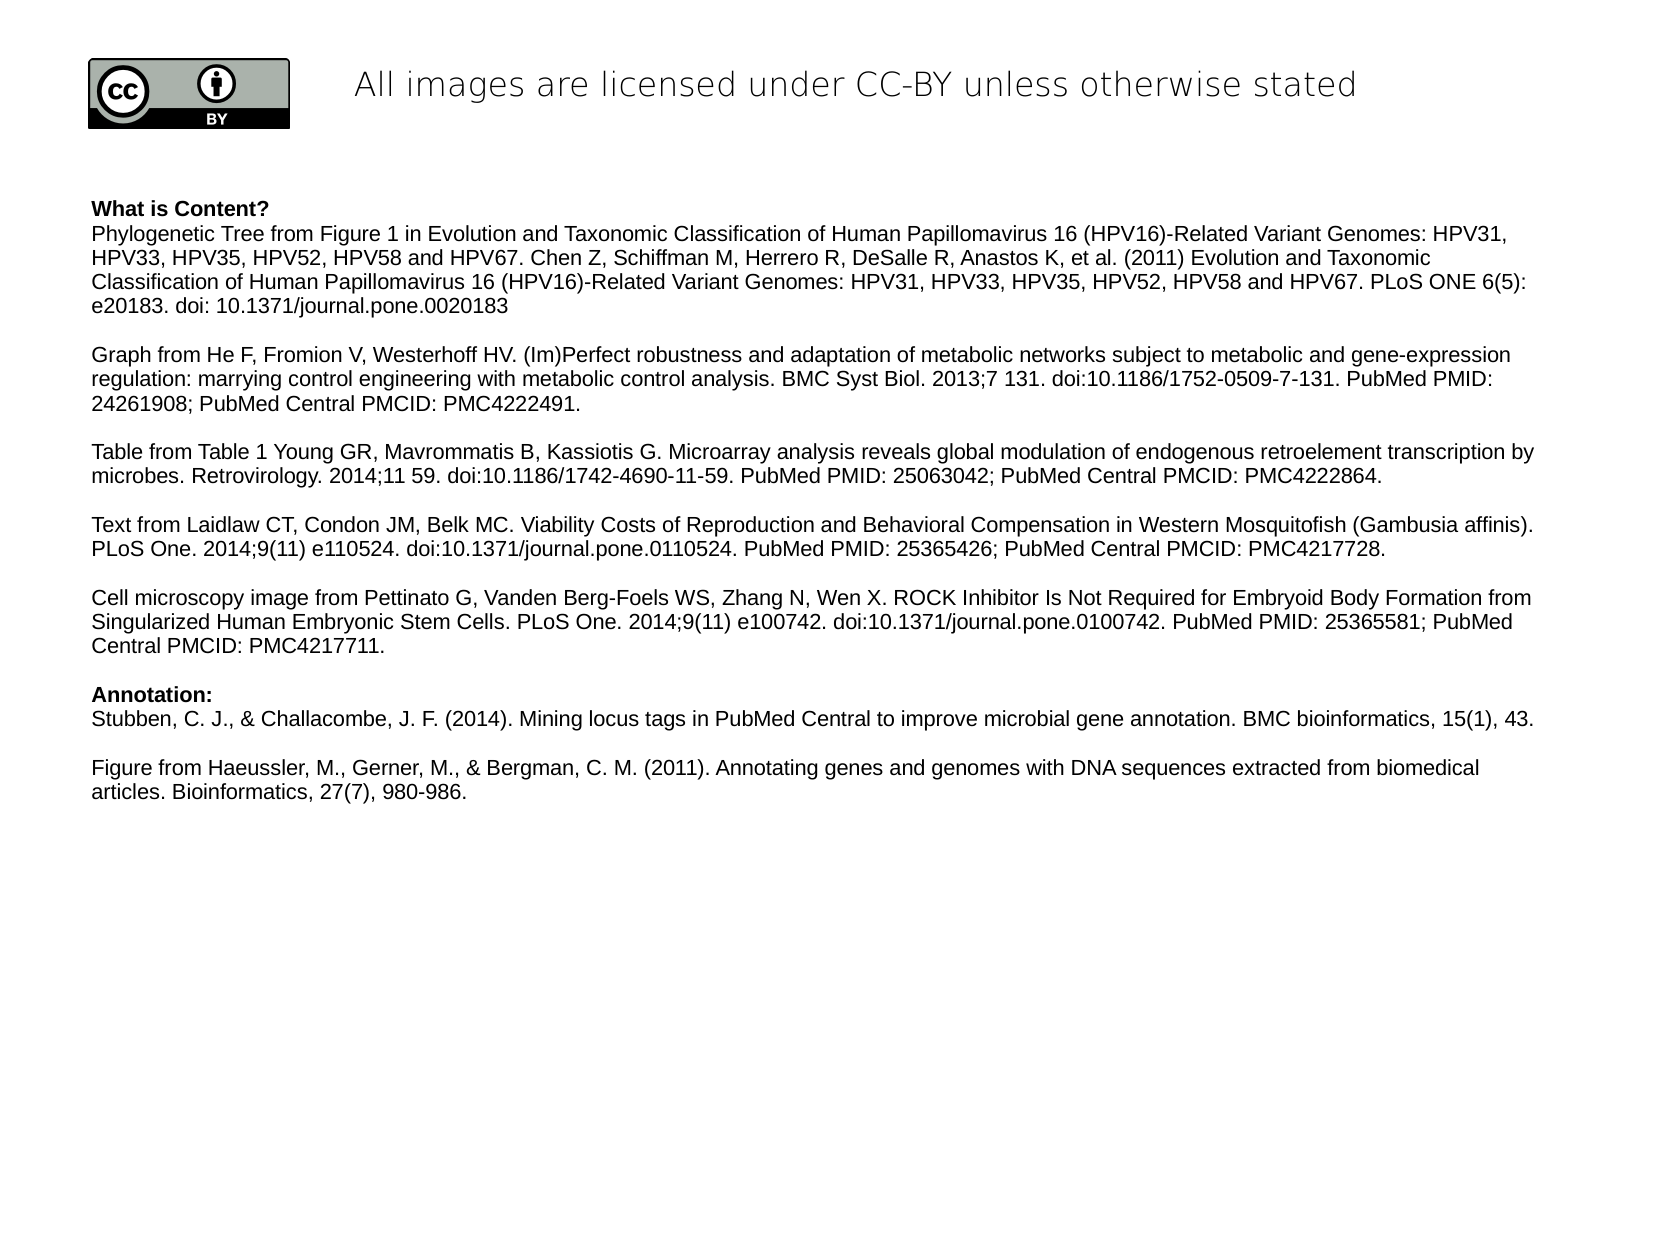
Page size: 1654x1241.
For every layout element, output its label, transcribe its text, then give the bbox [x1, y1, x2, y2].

picture [88, 58, 290, 129]
text_box All images are licensed under CC-BY unless otherwise stated What is Content? Phylogenetic Tree from Figure 1 in Evolution and Taxonomic Classification of Human Papillomavirus 16 (HPV16)-Related Variant Genomes: HPV31, HPV33, HPV35, HPV52, HPV58 and HPV67. Chen Z, Schiffman M, Herrero R, DeSalle R, Anastos K, et al. (2011) Evolution and Taxonomic Classification of Human Papillomavirus 16 (HPV16)-Related Variant Genomes: HPV31, HPV33, HPV35, HPV52, HPV58 and HPV67. PLoS ONE 6(5): e20183. doi: 10.1371/journal.pone.0020183 Graph from He F, Fromion V, Westerhoff HV. (Im)Perfect robustness and adaptation of metabolic networks subject to metabolic and gene-expression regulation: marrying control engineering with metabolic control analysis. BMC Syst Biol. 2013;7 131. doi:10.1186/1752-0509-7-131. PubMed PMID: 24261908; PubMed Central PMCID: PMC4222491. Table from Table 1 Young GR, Mavrommatis B, Kassiotis G. Microarray analysis reveals global modulation of endogenous retroelement transcription by microbes. Retrovirology. 2014;11 59. doi:10.1186/1742-4690-11-59. PubMed PMID: 25063042; PubMed Central PMCID: PMC4222864. Text from Laidlaw CT, Condon JM, Belk MC. Viability Costs of Reproduction and Behavioral Compensation in Western Mosquitofish (Gambusia affinis). PLoS One. 2014;9(11) e110524. doi:10.1371/journal.pone.0110524. PubMed PMID: 25365426; PubMed Central PMCID: PMC4217728. Cell microscopy image from Pettinato G, Vanden Berg-Foels WS, Zhang N, Wen X. ROCK Inhibitor Is Not Required for Embryoid Body Formation from Singularized Human Embryonic Stem Cells. PLoS One. 2014;9(11) e100742. doi:10.1371/journal.pone.0100742. PubMed PMID: 25365581; PubMed Central PMCID: PMC4217711. Annotation: Stubben, C. J., & Challacombe, J. F. (2014). Mining locus tags in PubMed Central to improve microbial gene annotation. BMC bioinformatics, 15(1), 43. Figure from Haeussler, M., Gerner, M., & Bergman, C. M. (2011). Annotating genes and genomes with DNA sequences extracted from biomedical articles. Bioinformatics, 27(7), 980-986. [76, 58, 1577, 1241]
